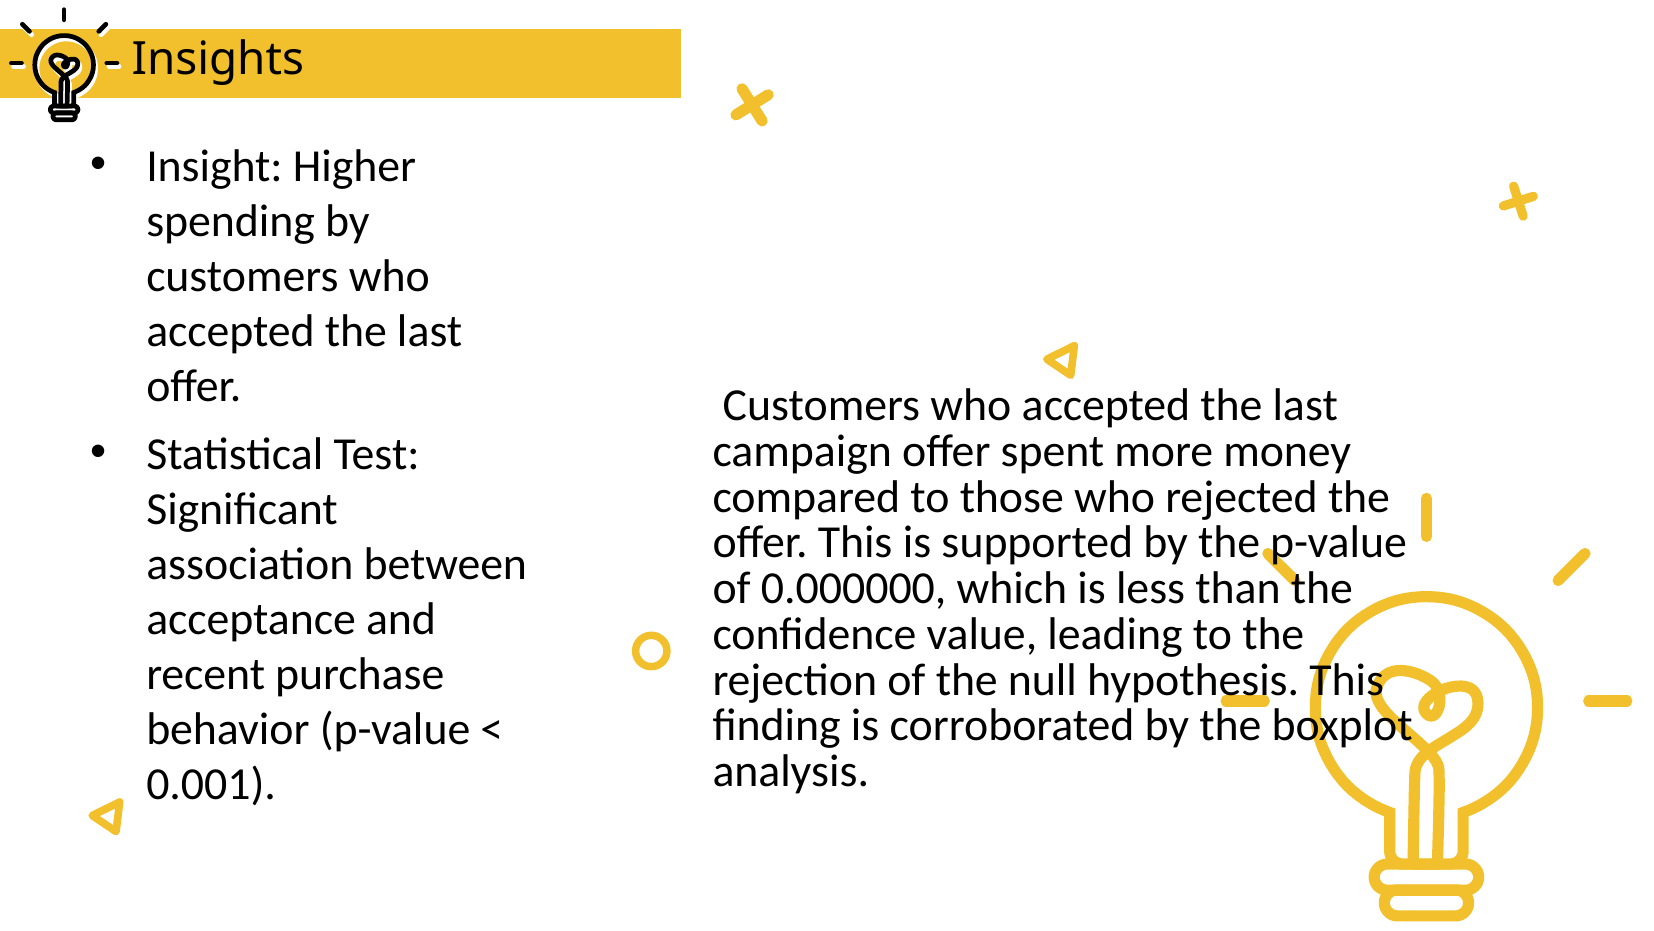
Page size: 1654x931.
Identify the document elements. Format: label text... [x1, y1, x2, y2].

text_box Insight: Higher spending by customers who accepted the last offer. Statistical Test: Significant association between acceptance and recent purchase behavior (p-value < 0.001). [75, 127, 563, 526]
title Insights [131, 16, 578, 97]
text_box Customers who accepted the last campaign offer spent more money compared to those who rejected the offer. This is supported by the p-value of 0.000000, which is less than the confidence value, leading to the rejection of the null hypothesis. This finding is corroborated by the boxplot analysis. [712, 337, 1426, 847]
